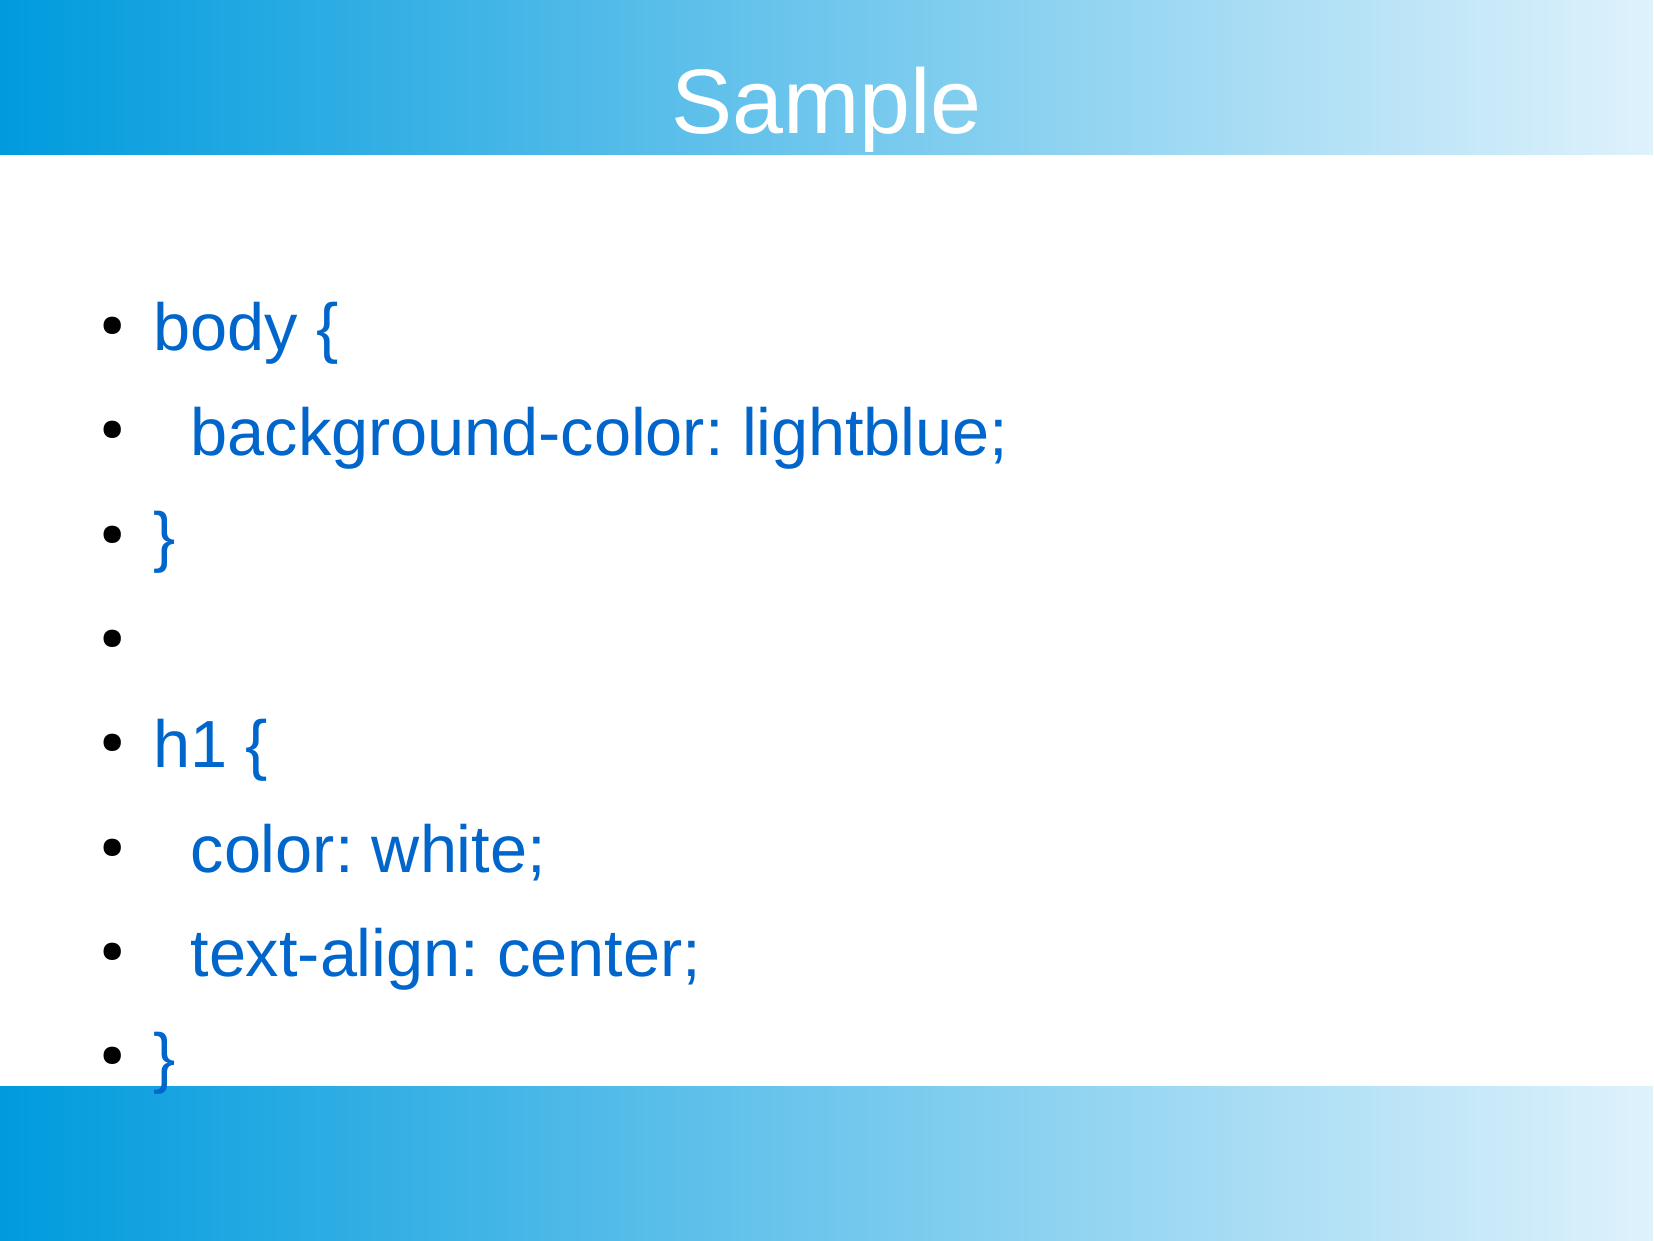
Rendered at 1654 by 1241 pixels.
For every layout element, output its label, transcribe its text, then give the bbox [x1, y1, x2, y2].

title Sample [82, 49, 1571, 155]
list body { background-color: lightblue; } h1 { color: white; text-align: center; } [82, 290, 1571, 1010]
